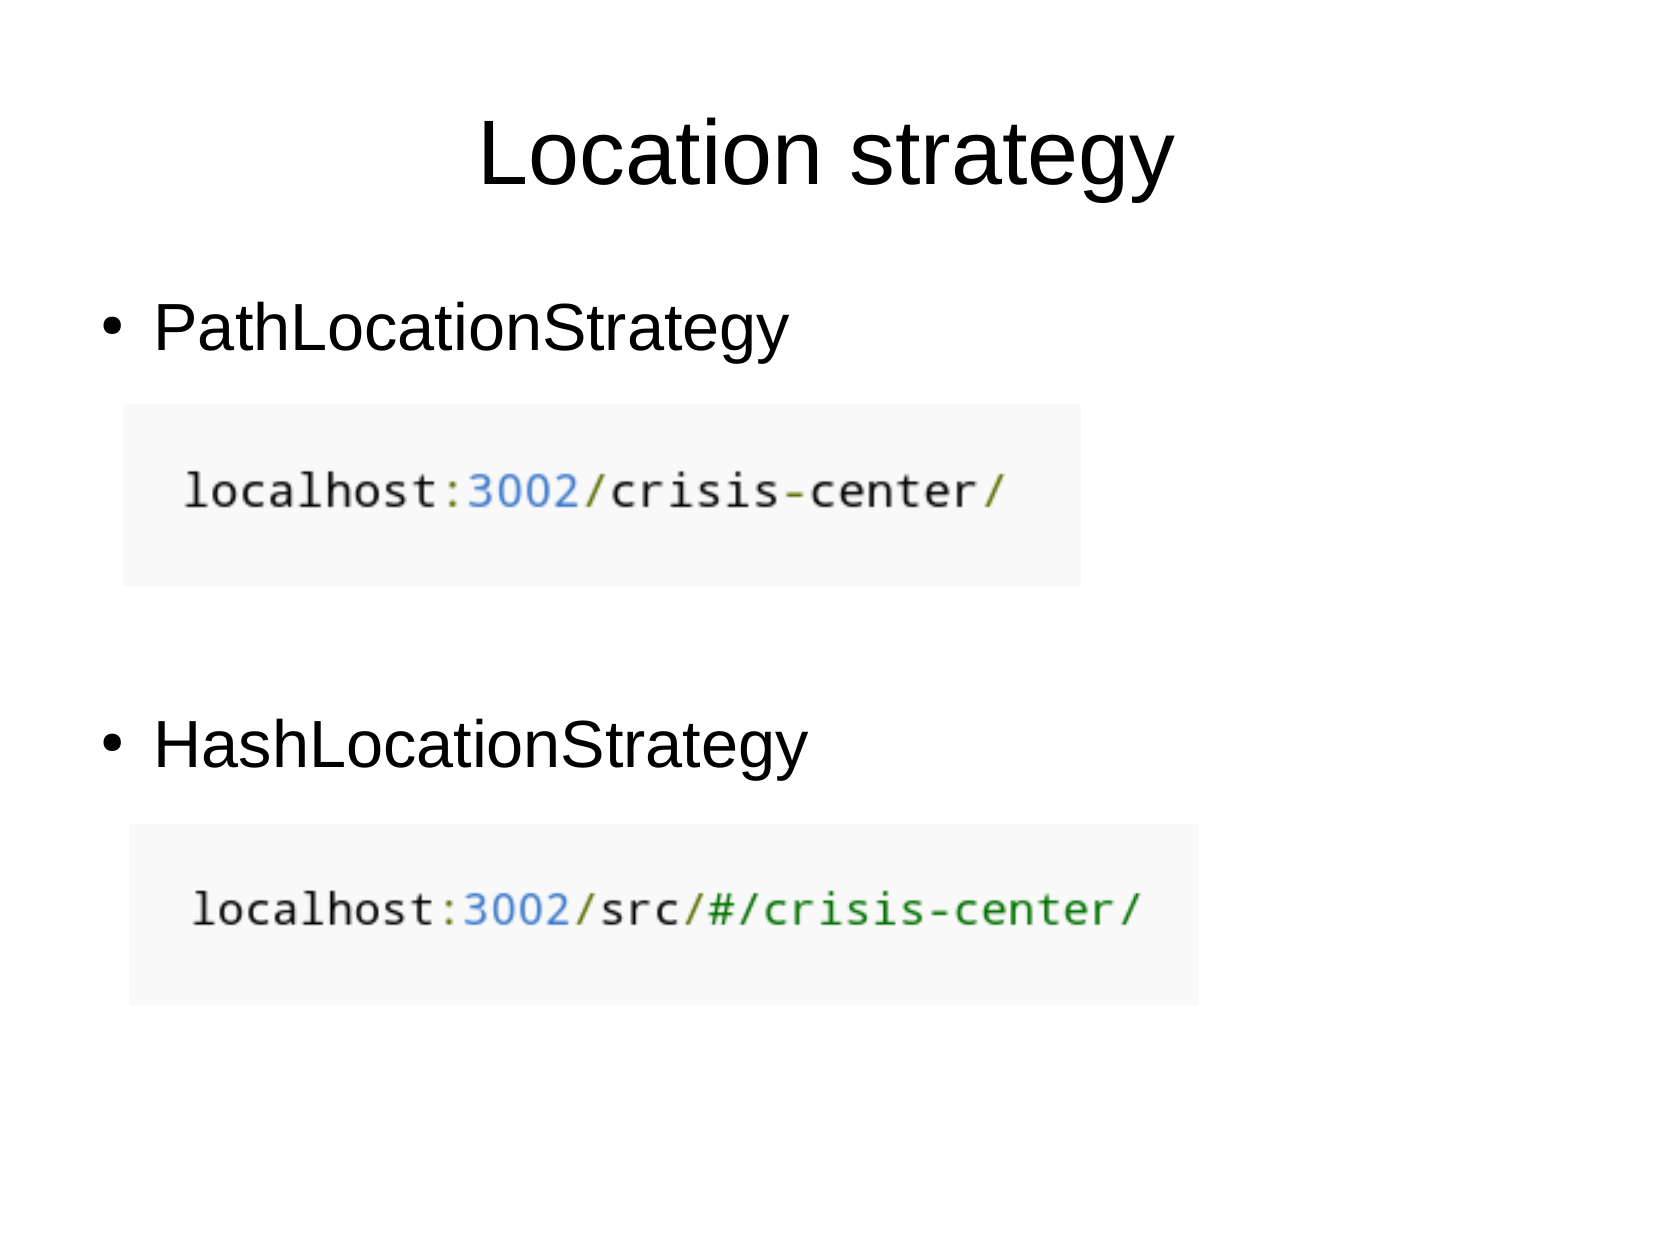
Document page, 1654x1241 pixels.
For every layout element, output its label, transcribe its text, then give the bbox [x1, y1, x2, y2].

picture [129, 824, 1199, 1006]
list PathLocationStrategy HashLocationStrategy [82, 290, 1571, 1010]
picture [123, 404, 1081, 586]
title Location strategy [82, 49, 1571, 257]
